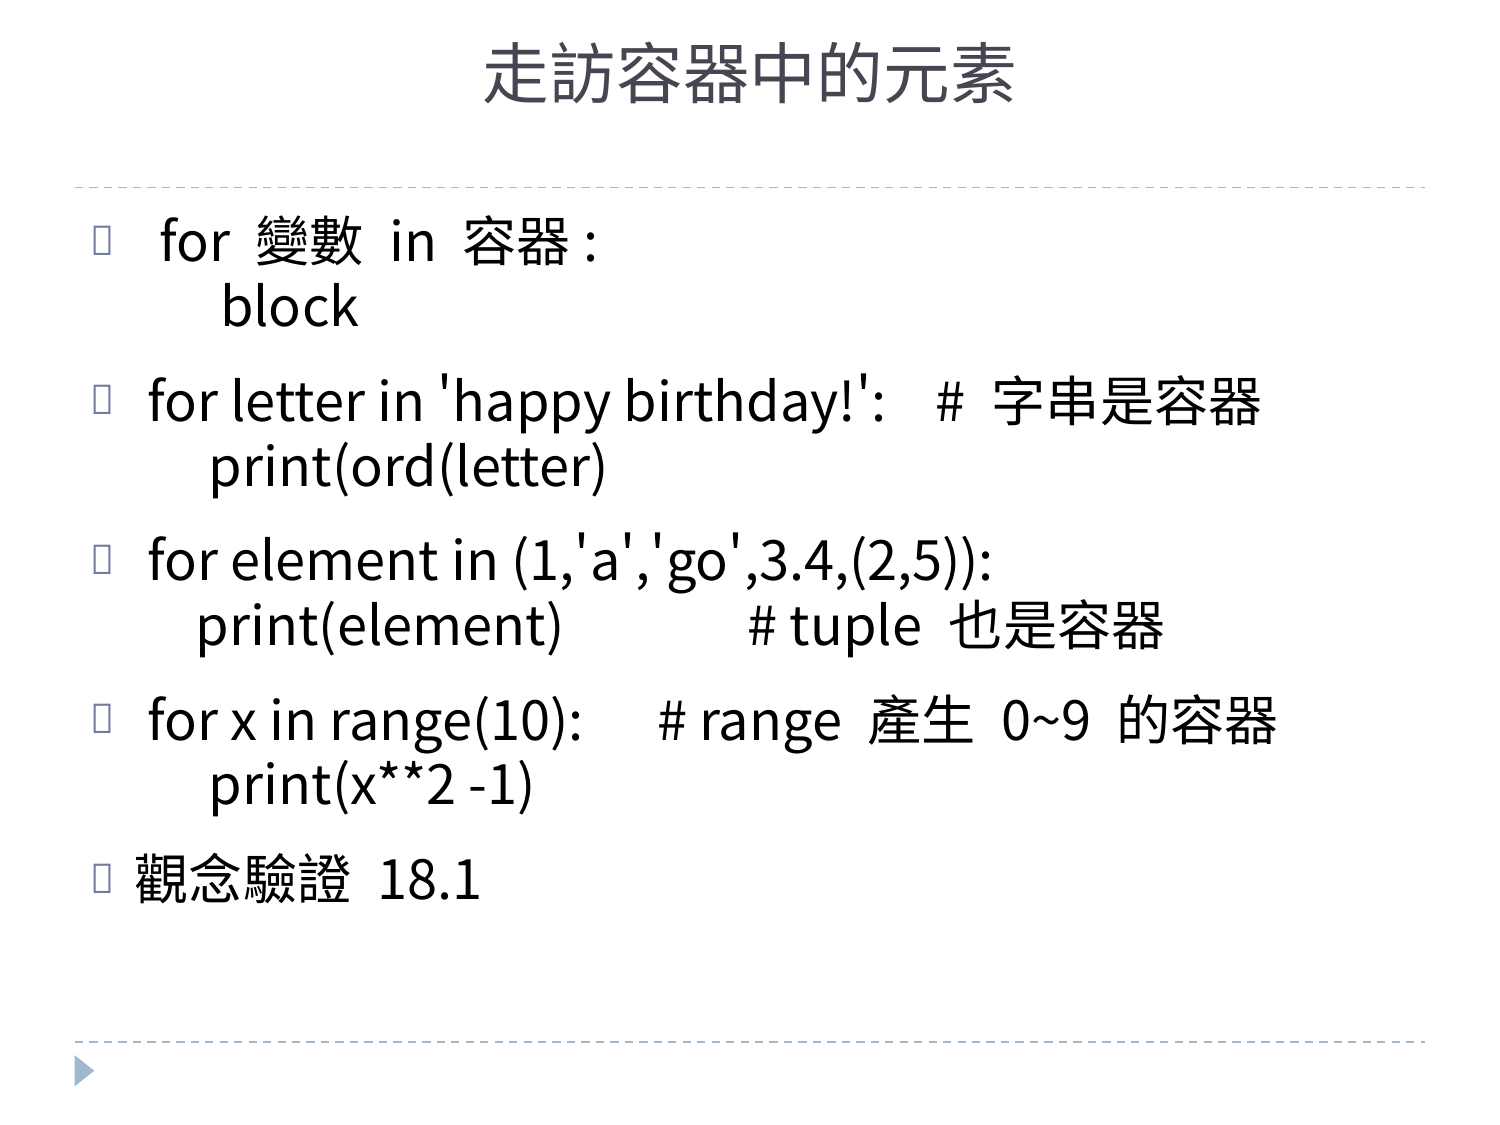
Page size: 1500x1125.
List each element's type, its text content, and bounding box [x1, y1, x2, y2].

list for 變數 in 容器: block for letter in 'happy birthday!': # 字串是容器 print(ord(letter) for element in (1,'a','go',3.4,(2,5)): print(element) # tuple 也是容器 for x in range(10): # range 產生 0~9 的容器 print(x**2 -1) 觀念驗證 18.1 [75, 200, 1425, 1010]
title 走訪容器中的元素 [75, 24, 1425, 188]
